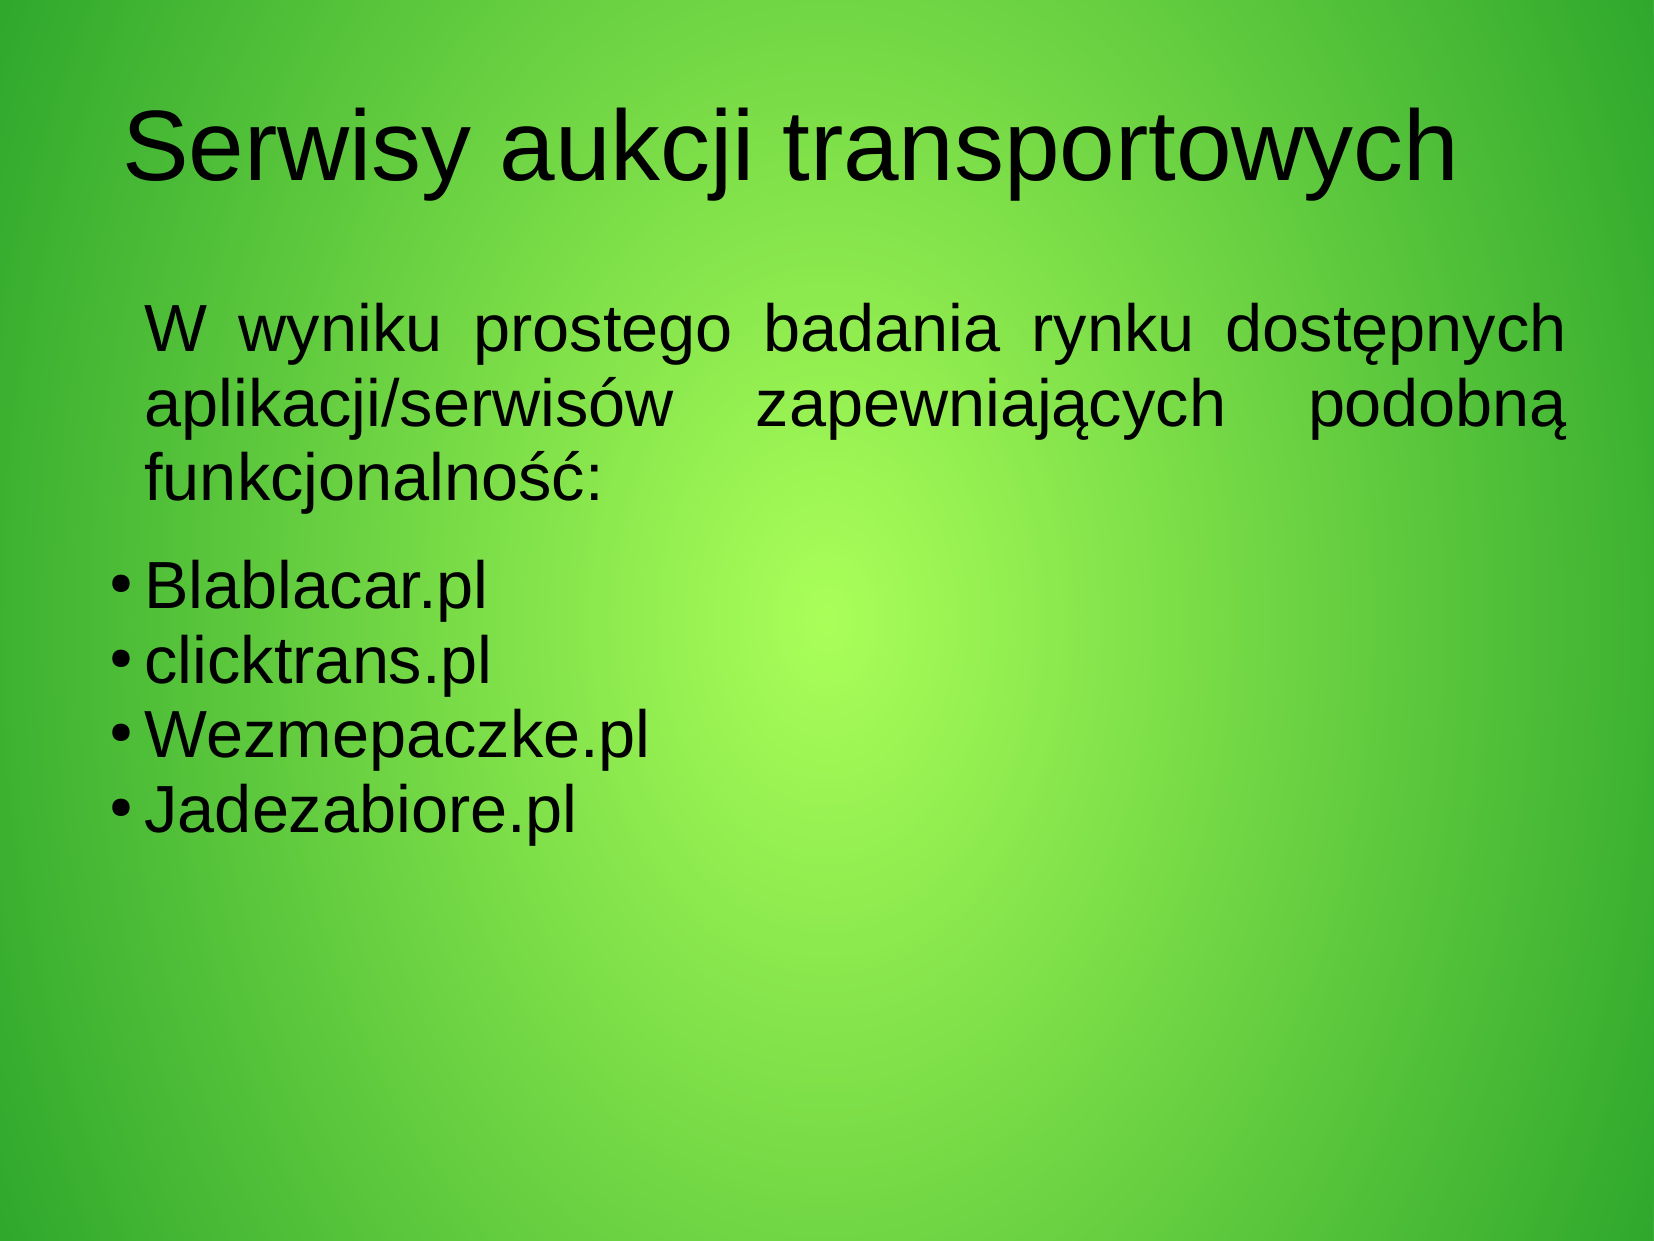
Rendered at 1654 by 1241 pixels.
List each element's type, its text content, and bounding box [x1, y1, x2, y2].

title Serwisy aukcji transportowych [47, 43, 1536, 249]
text_box W wyniku prostego badania rynku dostępnych aplikacji/serwisów zapewniających podobną funkcjonalność: Blablacar.pl clicktrans.pl Wezmepaczke.pl Jadezabiore.pl [94, 283, 1583, 855]
